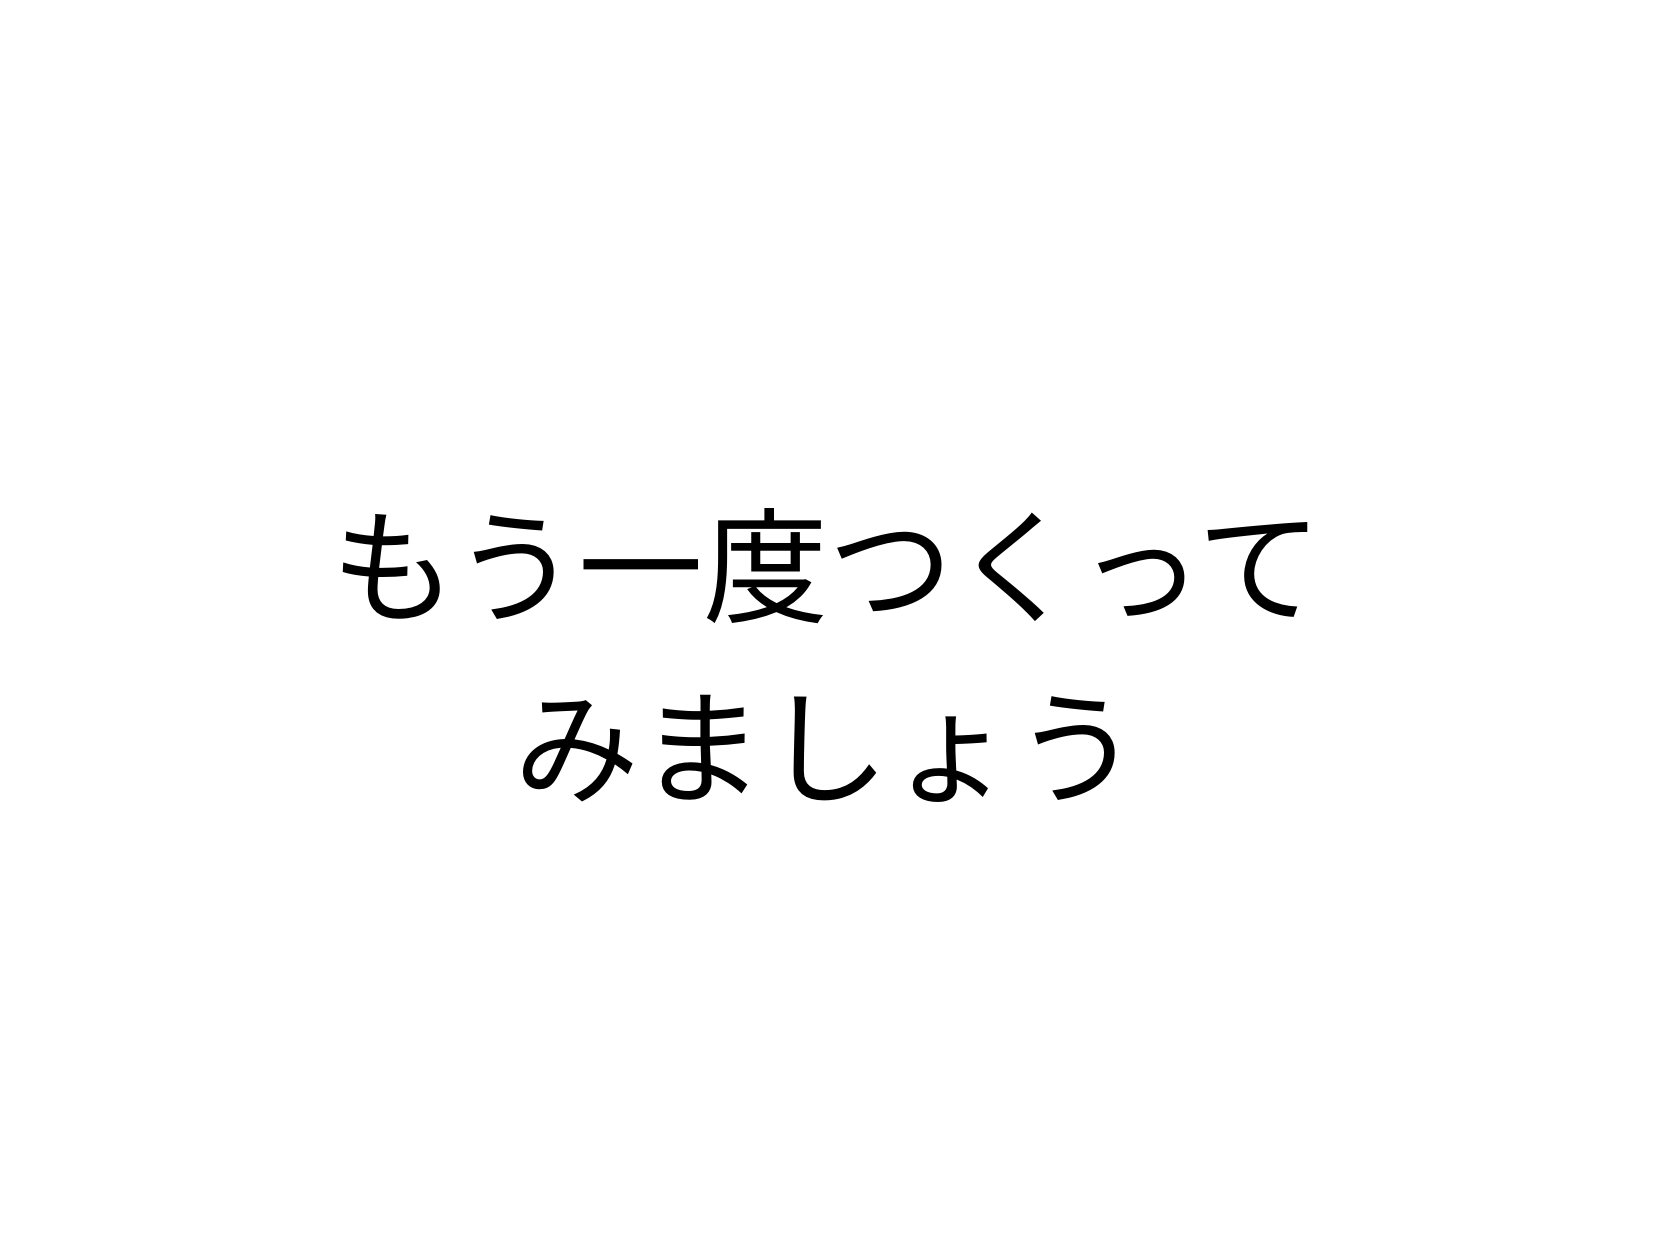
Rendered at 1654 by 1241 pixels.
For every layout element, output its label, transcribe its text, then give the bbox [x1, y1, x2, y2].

subtitle もう一度つくって みましょう [82, 290, 1571, 1010]
